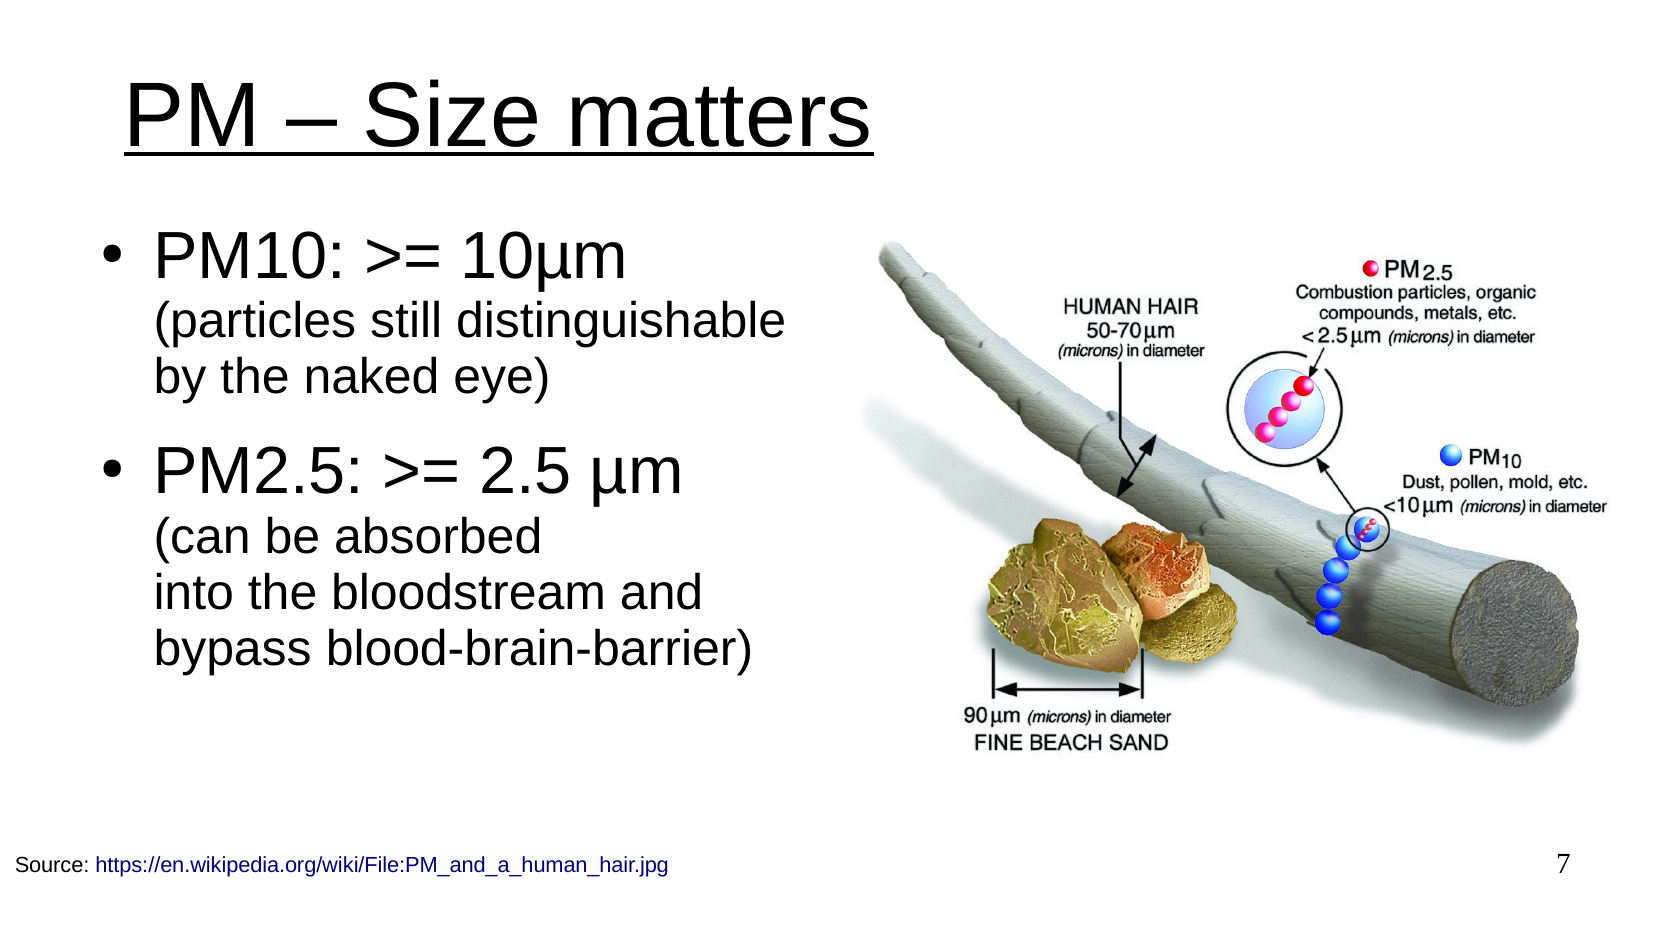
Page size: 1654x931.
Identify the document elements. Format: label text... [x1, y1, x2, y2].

list PM10: >= 10µm (particles still distinguishable by the naked eye) PM2.5: >= 2.5 µm (can be absorbed into the bloodstream and bypass blood-brain-barrier) [82, 217, 830, 758]
title PM – Size matters [82, 37, 915, 193]
picture [844, 213, 1650, 776]
text_box Source: https://en.wikipedia.org/wiki/File:PM_and_a_human_hair.jpg [0, 845, 835, 885]
